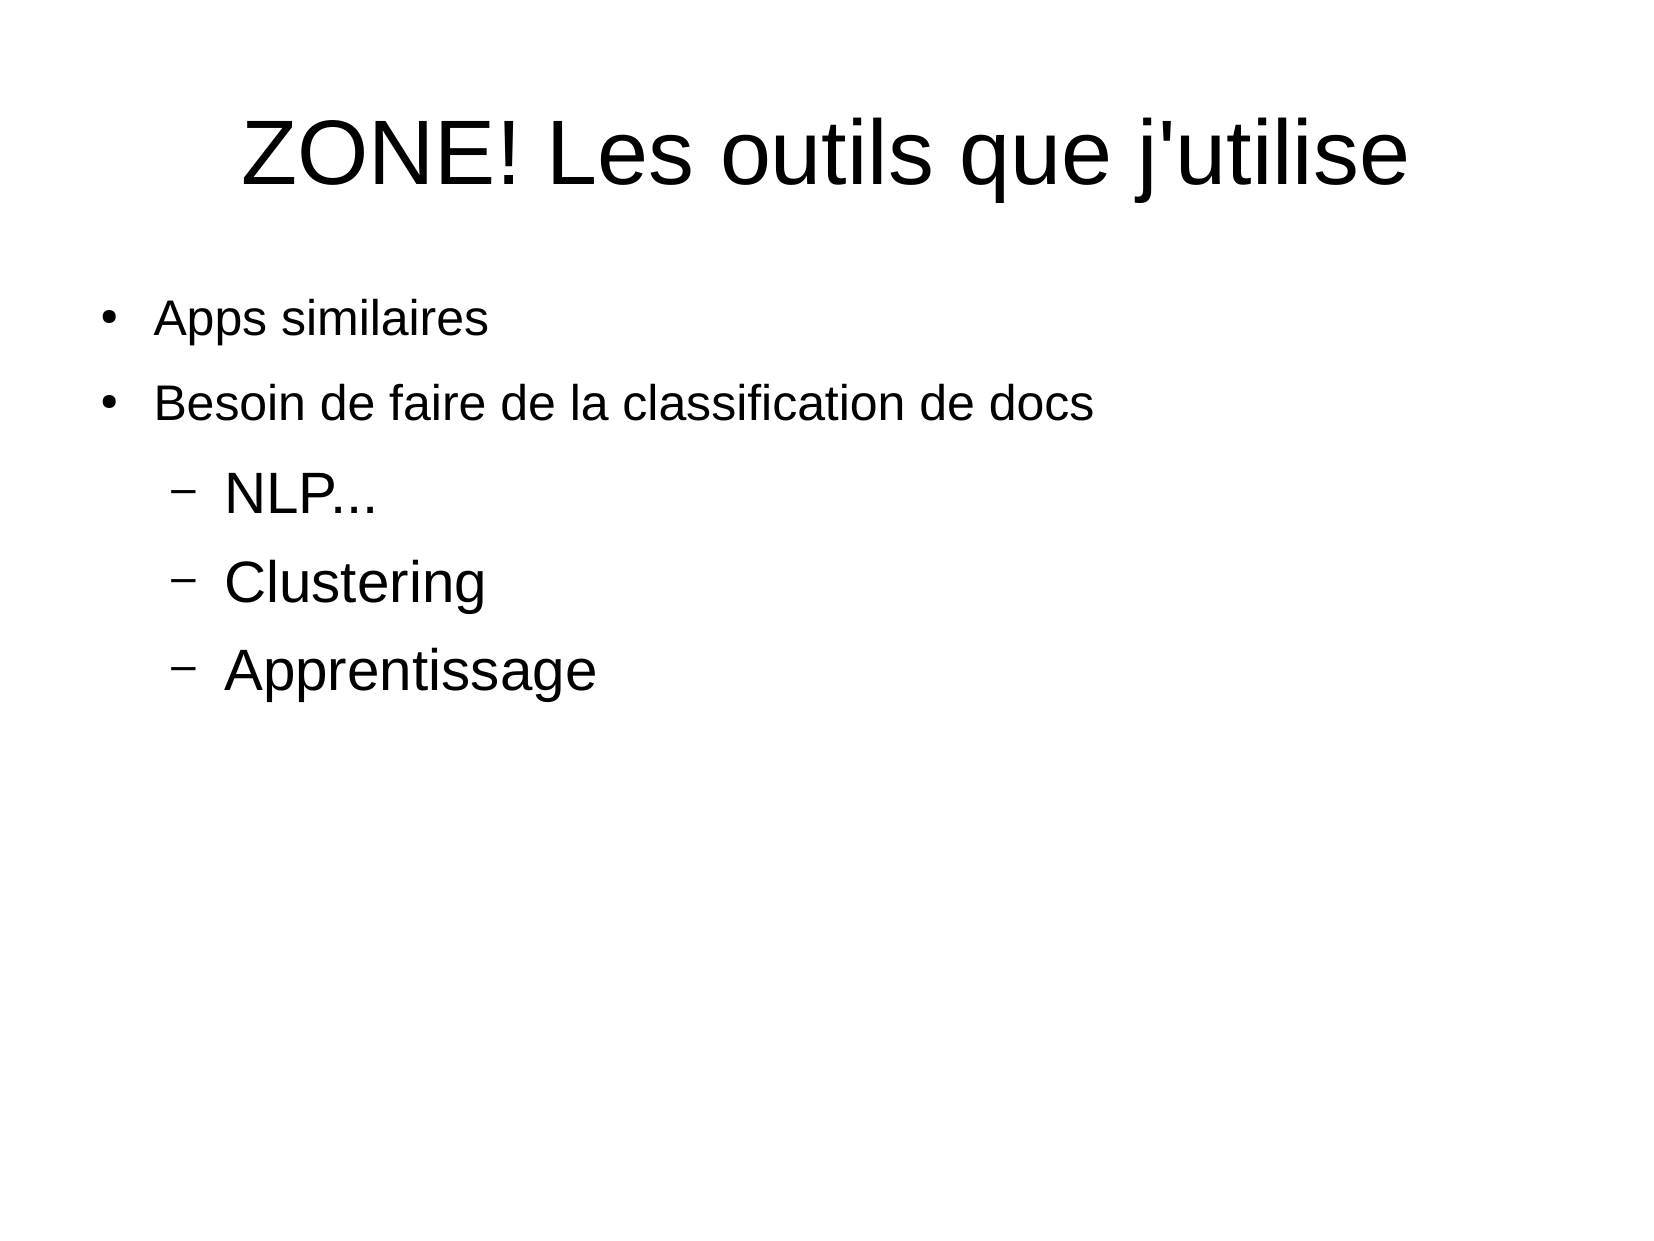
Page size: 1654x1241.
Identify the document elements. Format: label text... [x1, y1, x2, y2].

title ZONE! Les outils que j'utilise [82, 49, 1571, 257]
list Apps similaires Besoin de faire de la classification de docs NLP... Clustering Apprentissage [82, 290, 1538, 1010]
